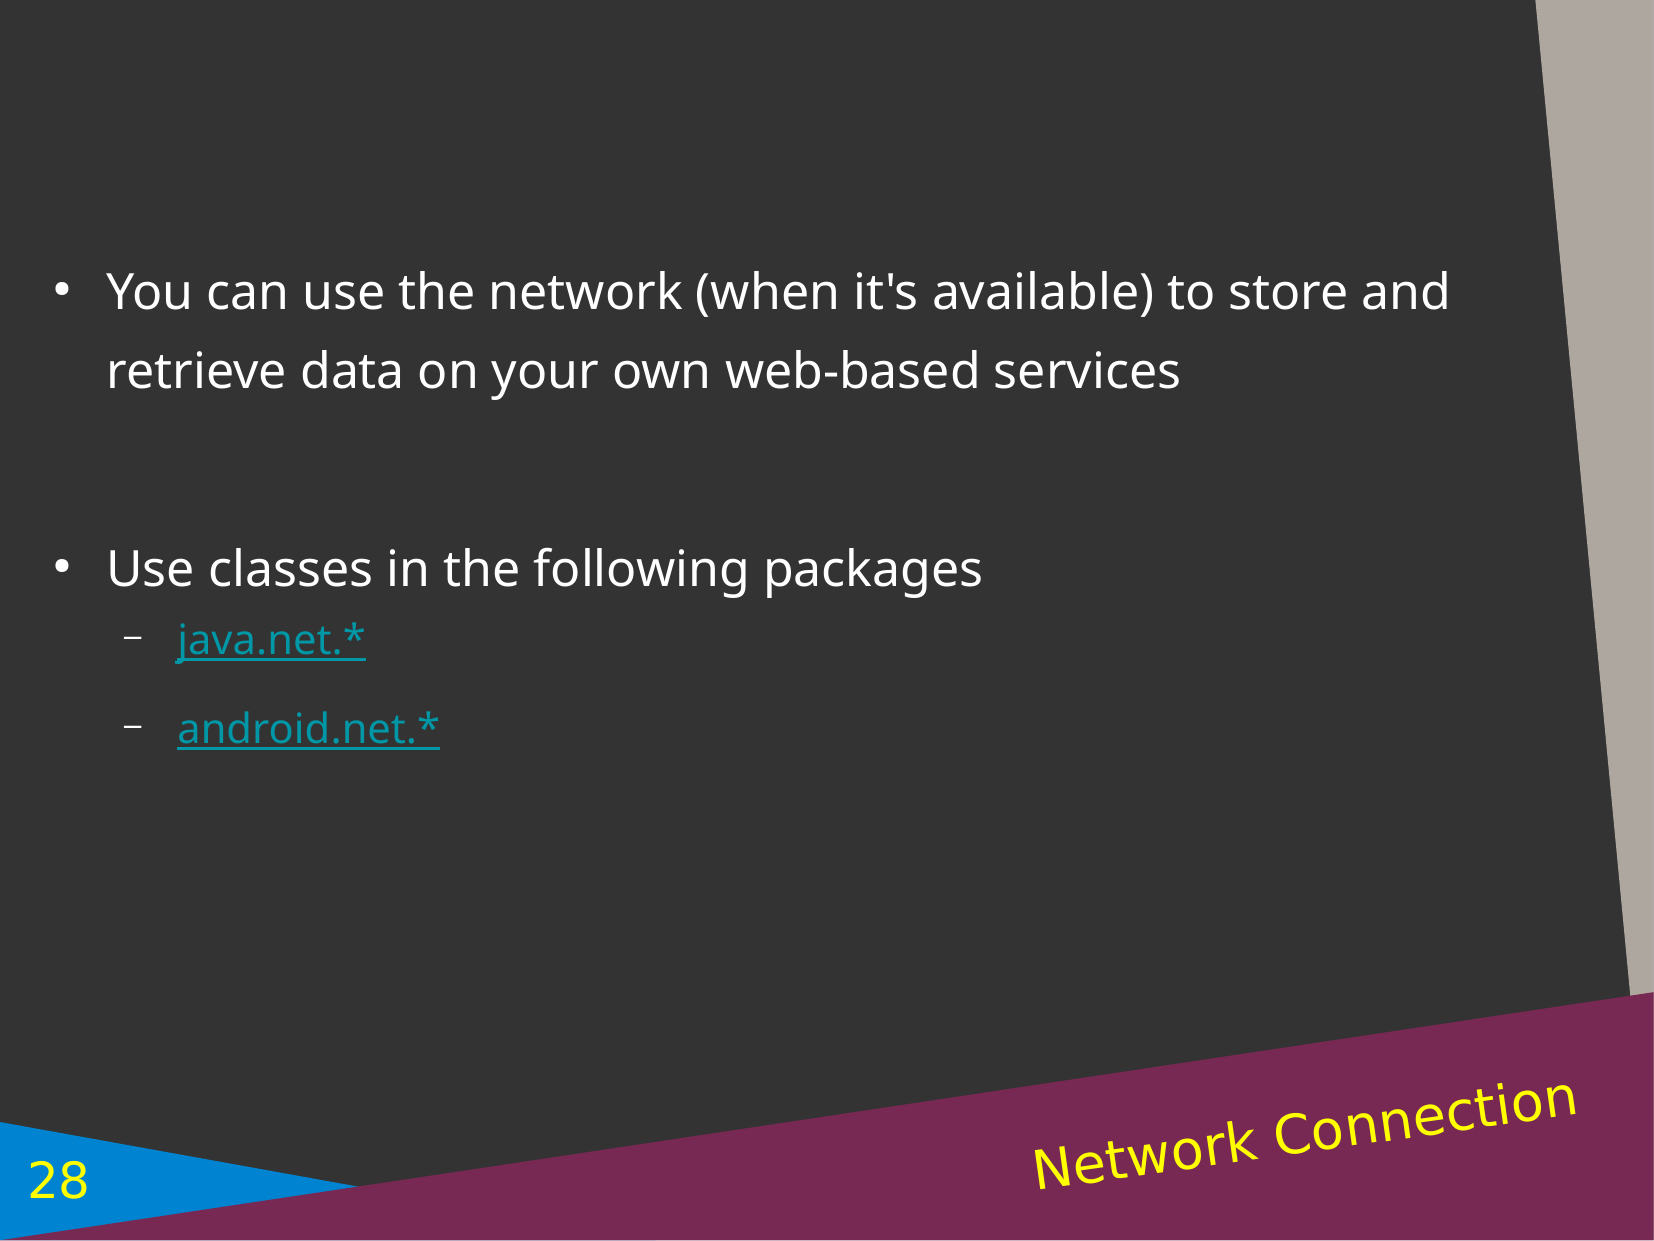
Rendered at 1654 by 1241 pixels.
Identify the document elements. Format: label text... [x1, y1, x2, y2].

list You can use the network (when it's available) to store and retrieve data on your own web-based services Use classes in the following packages java.net.* android.net.* [35, 59, 1524, 993]
title Network Connection [956, 995, 1654, 1241]
